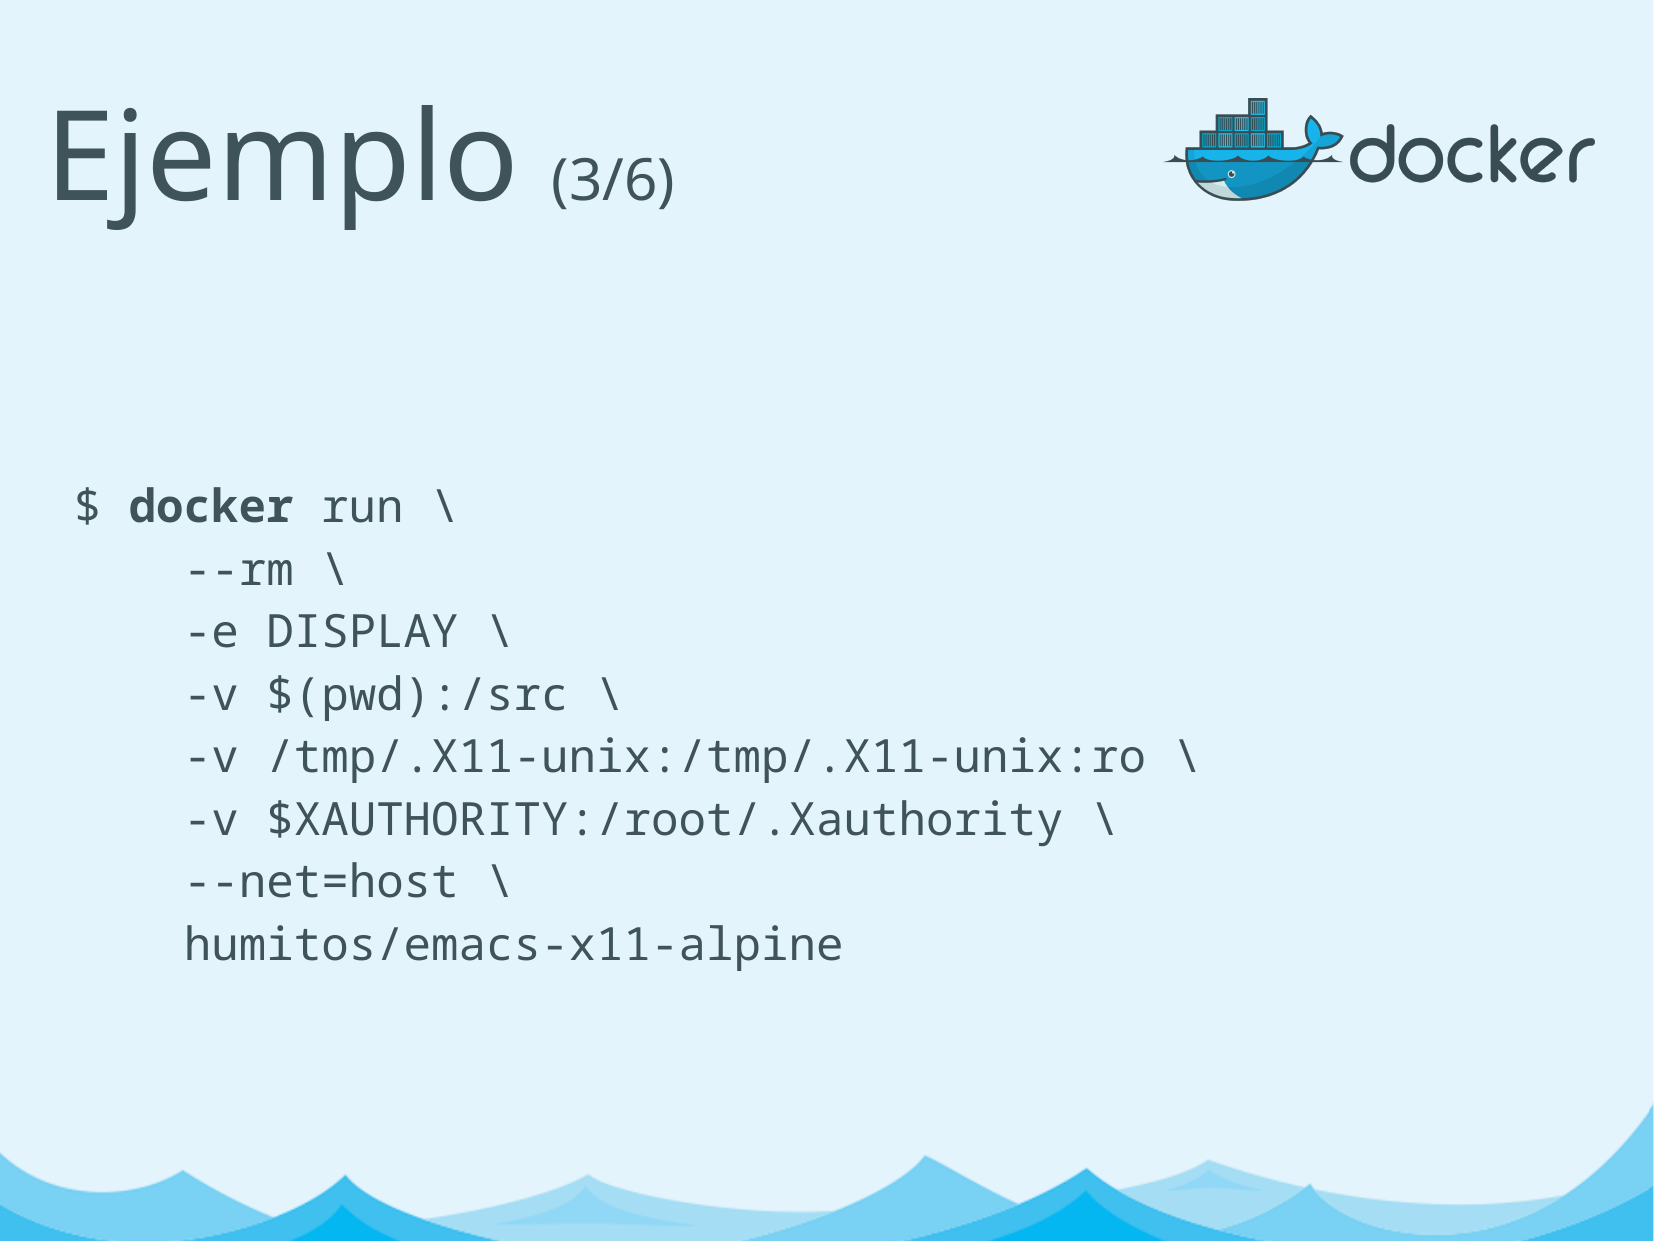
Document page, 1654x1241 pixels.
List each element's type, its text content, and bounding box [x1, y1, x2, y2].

picture [1163, 98, 1595, 201]
picture [0, 1101, 1654, 1241]
text_box $ docker run \ --rm \ -e DISPLAY \ -v $(pwd):/src \ -v /tmp/.X11-unix:/tmp/.X11-unix:ro \ -v $XAUTHORITY:/root/.Xauthority \ --net=host \ humitos/emacs-x11-alpine [59, 466, 1654, 947]
text_box Ejemplo (3/6) [30, 59, 645, 252]
